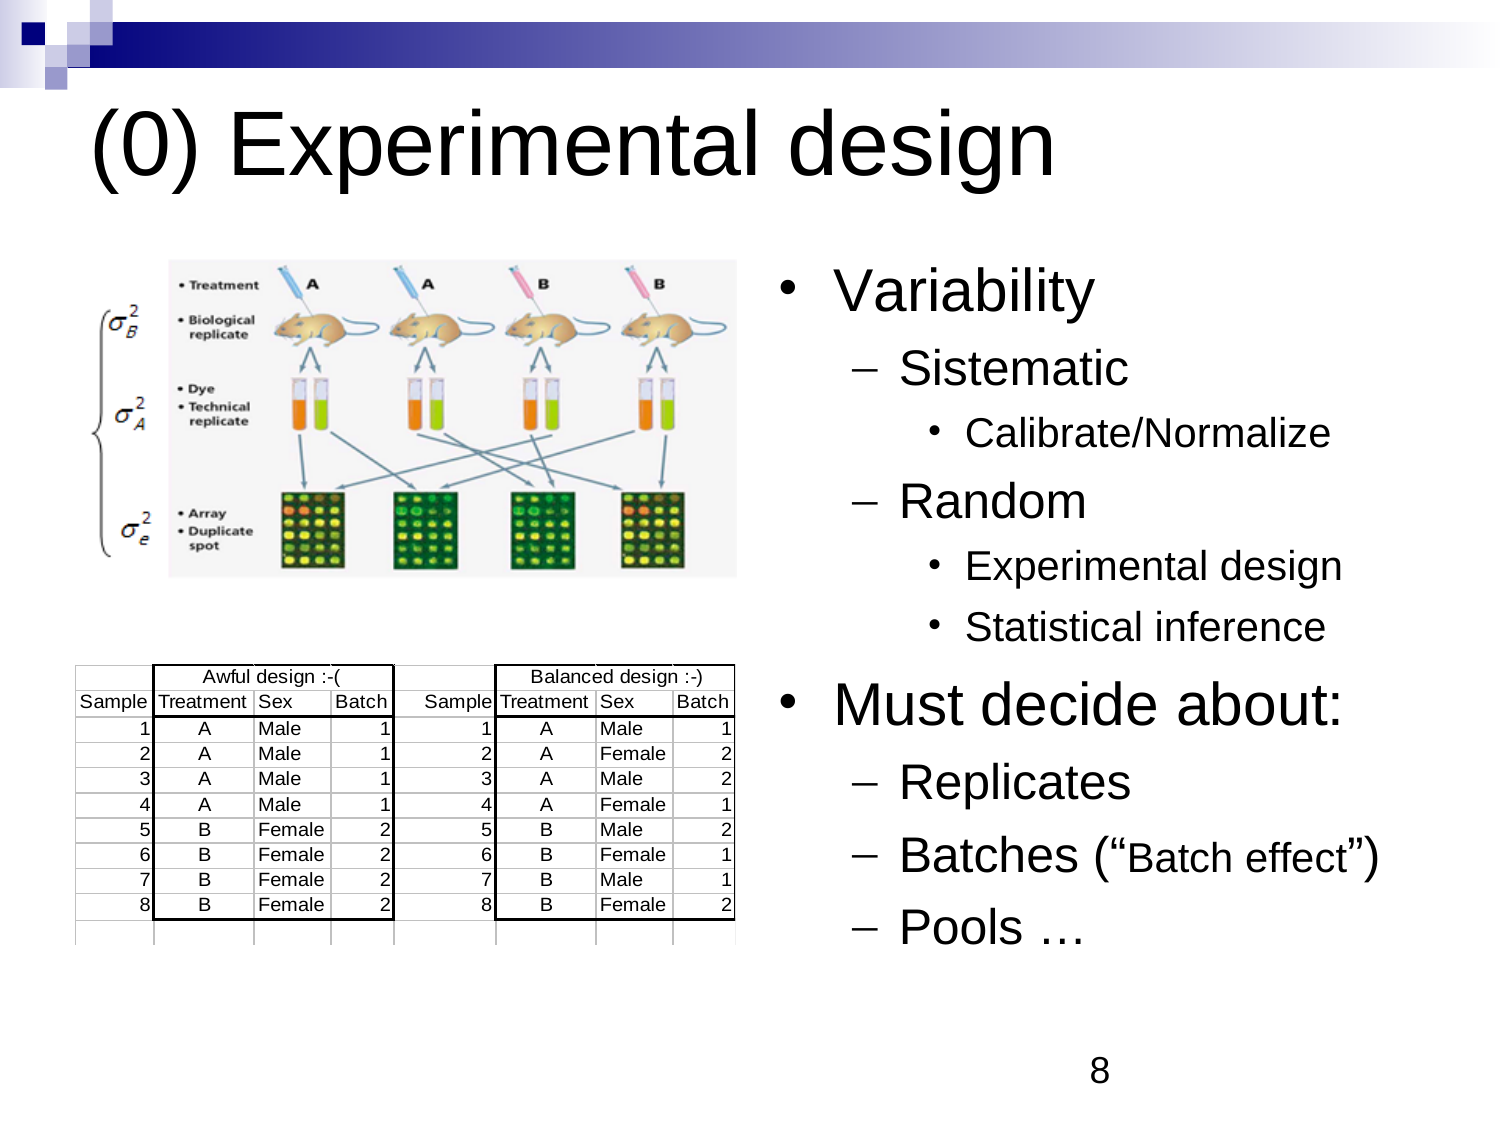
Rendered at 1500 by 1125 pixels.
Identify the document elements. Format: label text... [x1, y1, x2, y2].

title (0) Experimental design [74, 28, 1475, 249]
list Variability Sistematic Calibrate/Normalize Random Experimental design Statistical inference Must decide about: Replicates Batches (“Batch effect”) Pools … [762, 242, 1425, 985]
chart [75, 664, 737, 947]
picture [75, 249, 737, 595]
